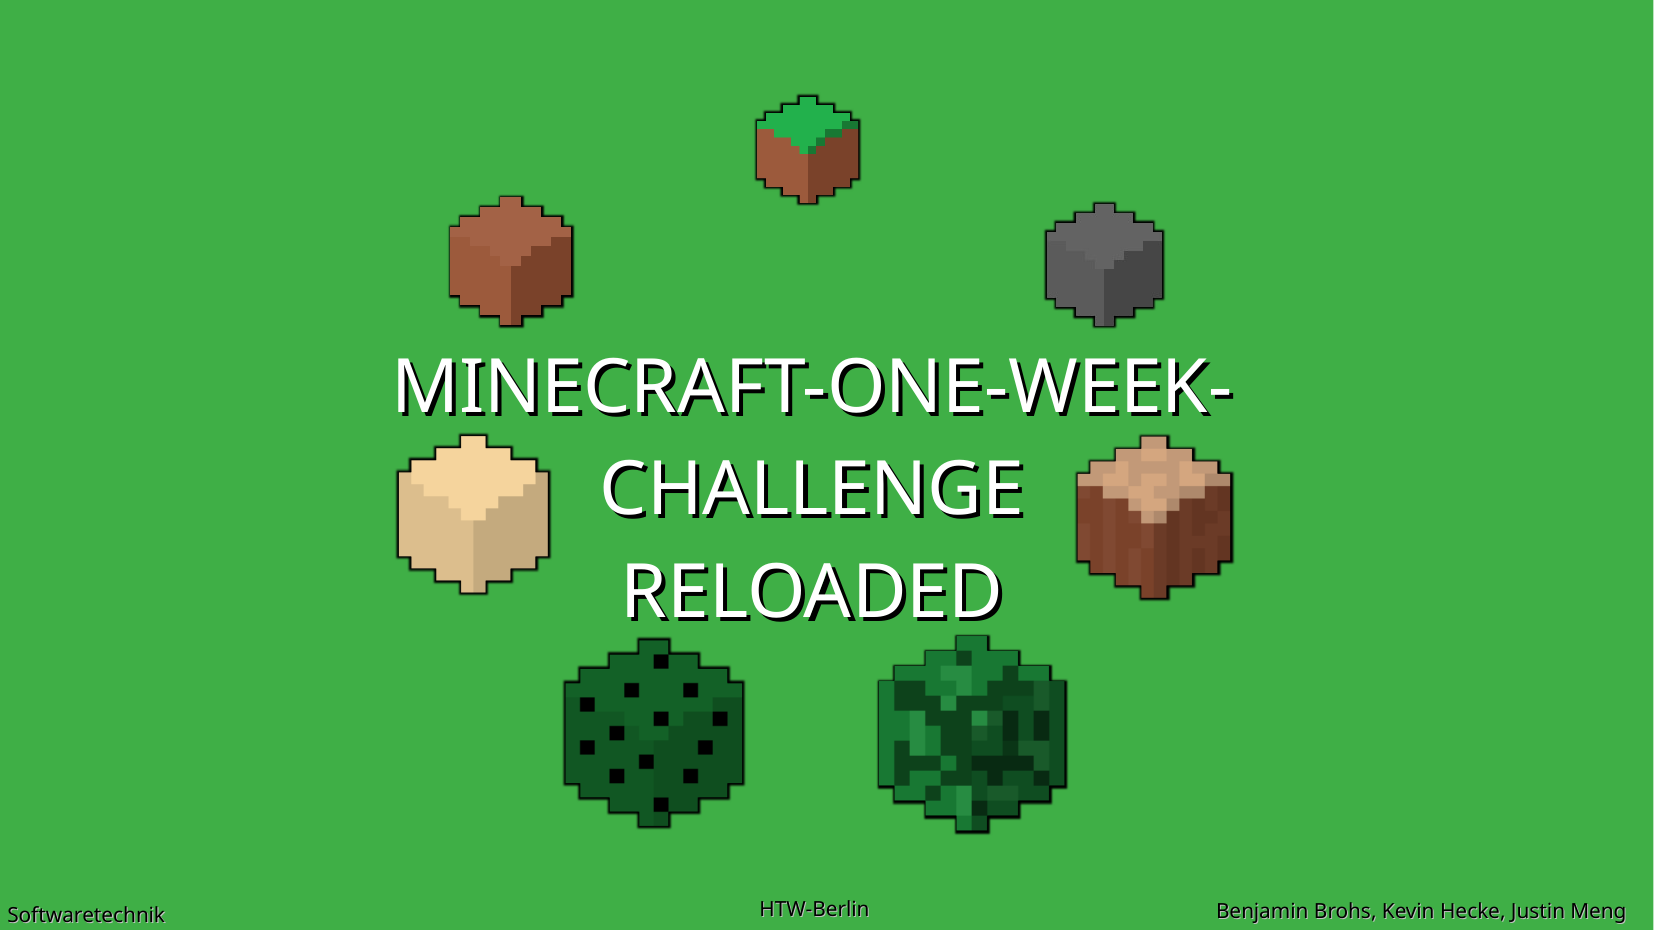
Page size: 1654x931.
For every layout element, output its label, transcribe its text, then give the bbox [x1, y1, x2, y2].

picture [740, 88, 875, 219]
text_box Benjamin Brohs, Kevin Hecke, Justin Meng [1201, 888, 1654, 931]
picture [848, 515, 1256, 861]
picture [536, 626, 772, 855]
text_box Softwaretechnik [0, 893, 229, 931]
picture [374, 515, 573, 617]
text_box HTW-Berlin [744, 887, 922, 931]
text_box MINECRAFT-ONE-WEEK-CHALLENGE RELOADED [295, 324, 1329, 515]
picture [430, 187, 592, 324]
picture [1027, 194, 1181, 324]
